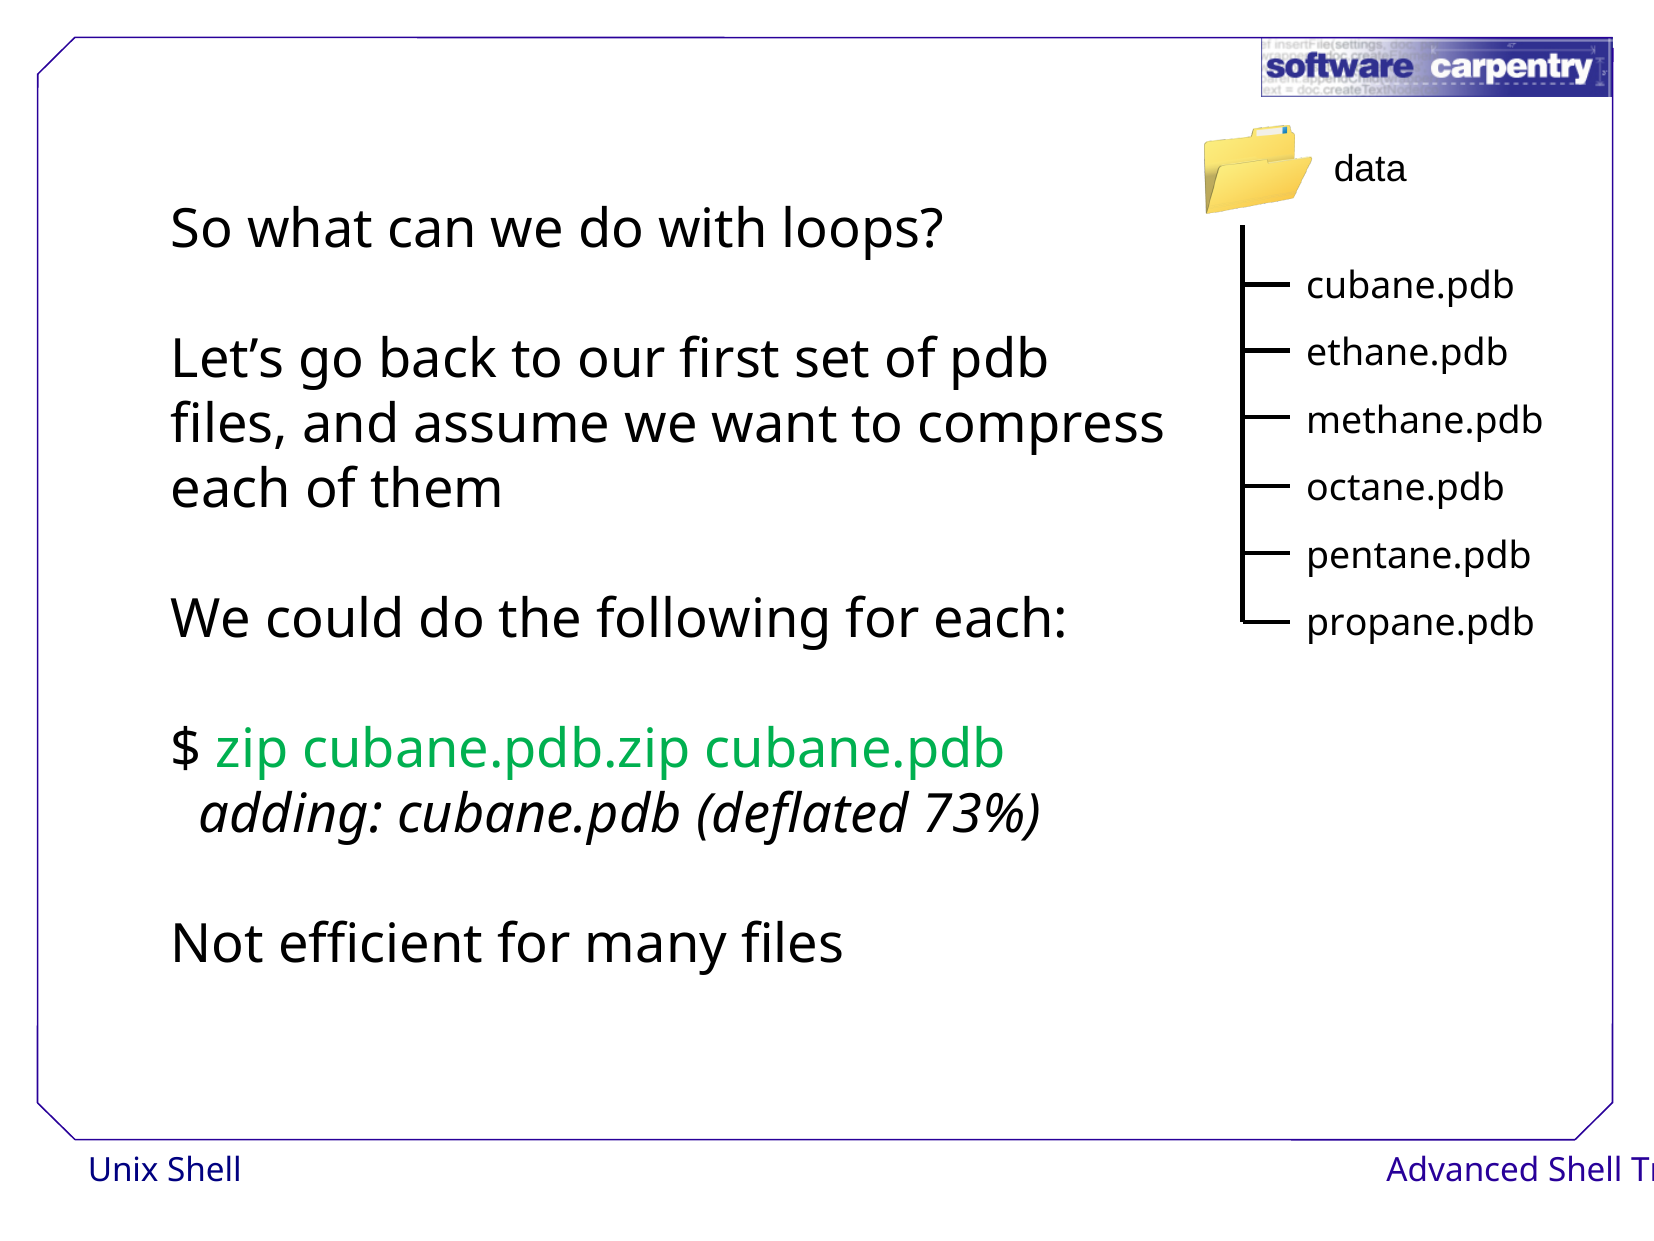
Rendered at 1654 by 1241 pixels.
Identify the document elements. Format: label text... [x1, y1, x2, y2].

picture [1200, 111, 1316, 227]
text_box data [1318, 139, 1422, 198]
text_box cubane.pdb ethane.pdb methane.pdb octane.pdb pentane.pdb propane.pdb [1291, 230, 1559, 652]
text_box So what can we do with loops? Let’s go back to our first set of pdb files, and assume we want to compress each of them We could do the following for each: $ zip cubane.pdb.zip cubane.pdb adding: cubane.pdb (deflated 73%) Not efficient for many files [155, 185, 1186, 981]
picture [1261, 39, 1613, 97]
